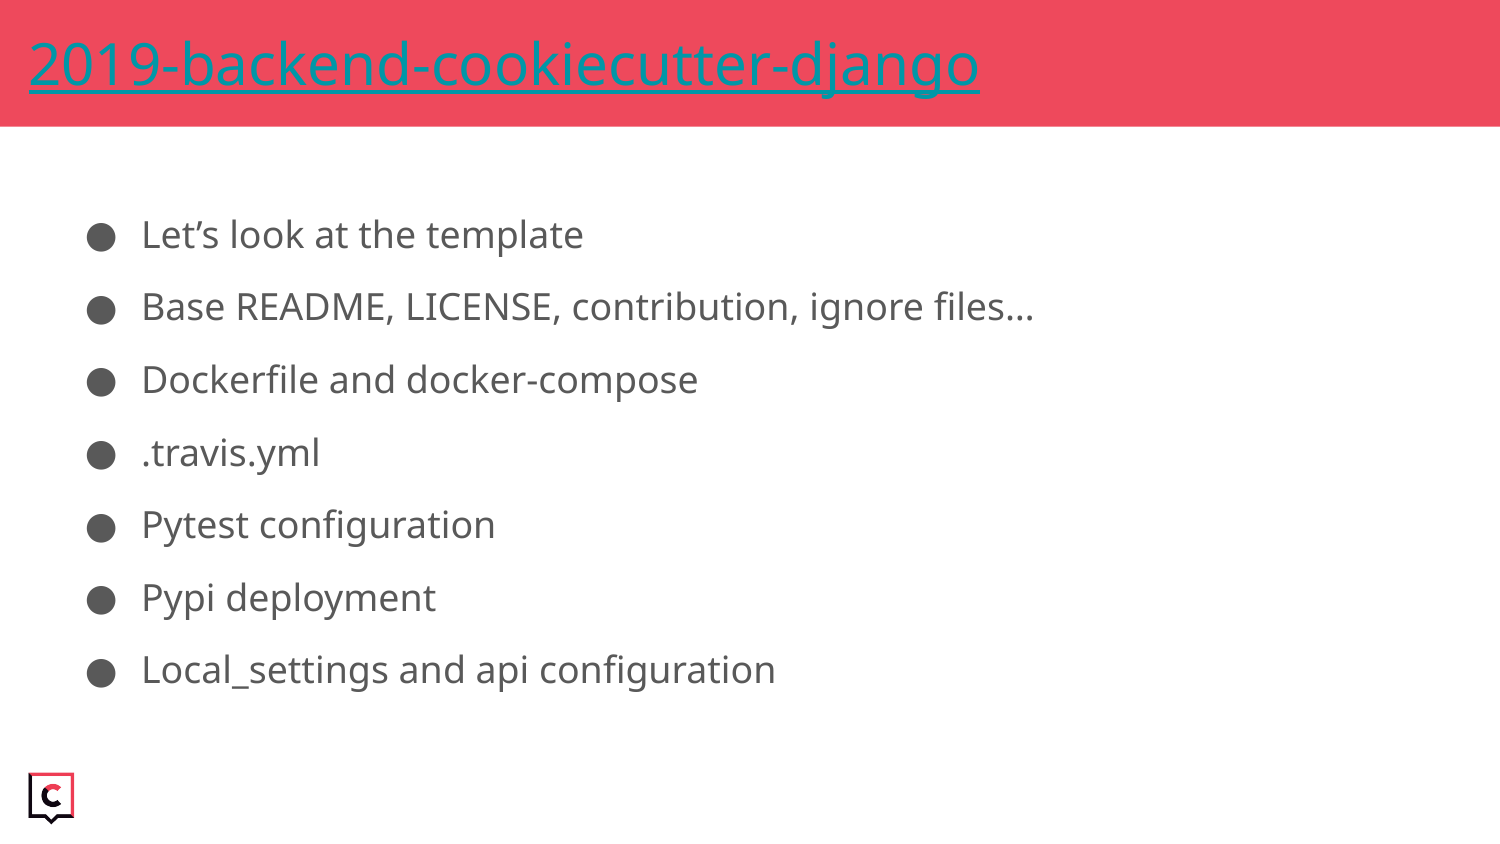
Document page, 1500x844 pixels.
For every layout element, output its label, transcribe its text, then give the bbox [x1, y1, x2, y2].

list Let’s look at the template Base README, LICENSE, contribution, ignore files… Dockerfile and docker-compose .travis.yml Pytest configuration Pypi deployment Local_settings and api configuration [51, 189, 1449, 750]
title 2019-backend-cookiecutter-django [13, 12, 1412, 107]
picture [19, 764, 82, 830]
